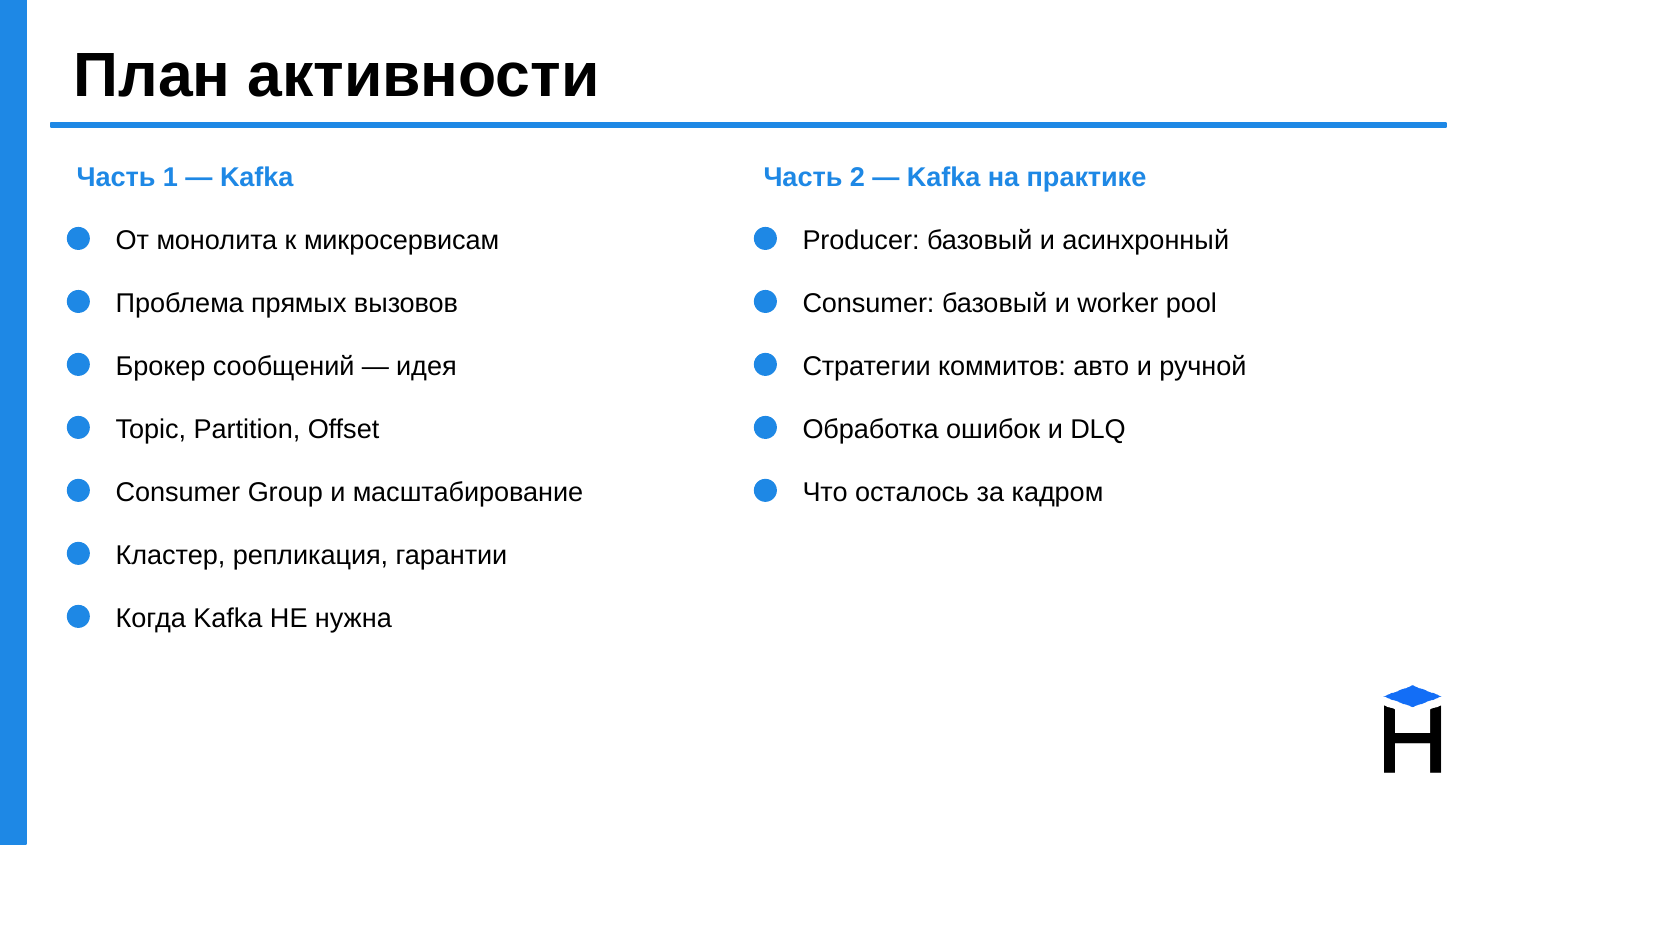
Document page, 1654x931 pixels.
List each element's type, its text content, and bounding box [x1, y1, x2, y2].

text_box [67, 353, 89, 375]
text_box Обработка ошибок и DLQ [787, 395, 1403, 458]
text_box [754, 290, 776, 312]
text_box Брокер сообщений — идея [100, 332, 716, 395]
text_box Consumer Group и масштабирование [100, 458, 716, 521]
text_box От монолита к микросервисам [100, 206, 716, 269]
text_box Когда Kafka НЕ нужна [100, 584, 716, 648]
text_box Стратегии коммитов: авто и ручной [787, 332, 1403, 395]
text_box Часть 1 — Kafka [61, 143, 707, 207]
text_box План активности [58, 26, 1409, 117]
picture [1383, 685, 1442, 773]
text_box [67, 227, 89, 249]
text_box [67, 416, 89, 438]
text_box [754, 227, 776, 249]
text_box [67, 479, 89, 501]
text_box [67, 290, 89, 312]
text_box [51, 122, 1447, 128]
text_box Проблема прямых вызовов [100, 269, 716, 332]
text_box Topic, Partition, Offset [100, 395, 716, 458]
text_box [754, 353, 776, 375]
text_box [0, 0, 26, 844]
text_box Что осталось за кадром [787, 458, 1403, 522]
text_box Кластер, репликация, гарантии [100, 521, 716, 584]
text_box Часть 2 — Kafka на практике [748, 143, 1394, 207]
text_box [754, 479, 776, 501]
text_box [754, 416, 776, 438]
text_box Producer: базовый и асинхронный [787, 206, 1403, 269]
text_box [67, 605, 89, 627]
text_box [67, 542, 89, 564]
text_box Consumer: базовый и worker pool [787, 269, 1403, 332]
